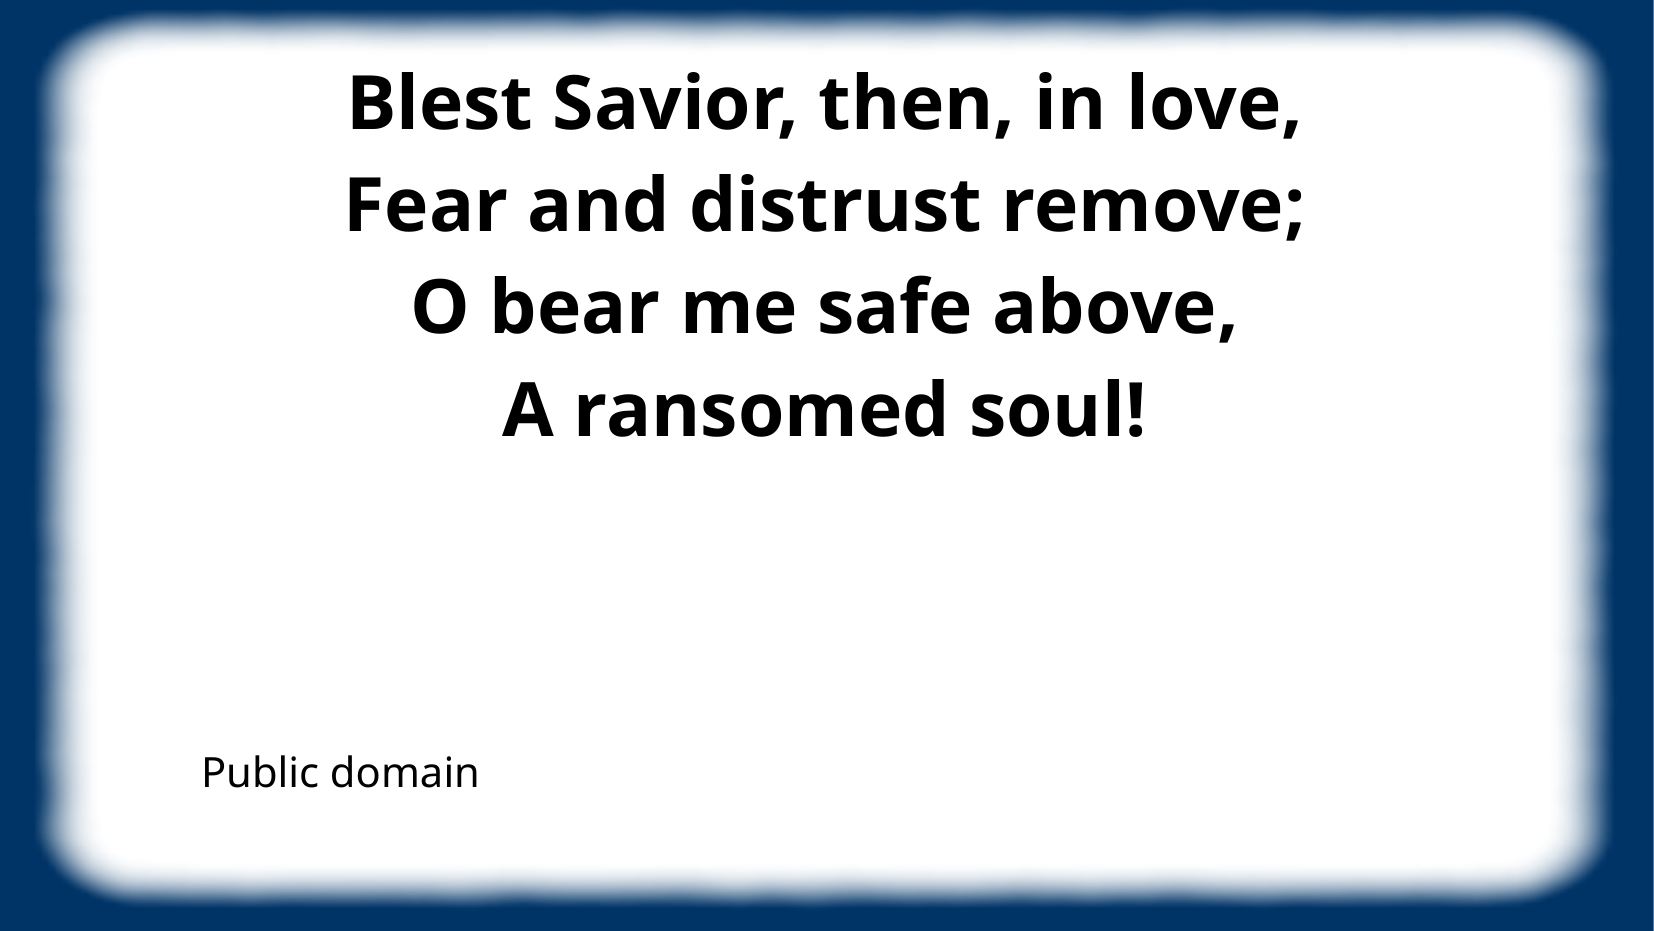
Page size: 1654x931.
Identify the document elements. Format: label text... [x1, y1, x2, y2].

text_box Blest Savior, then, in love, Fear and distrust remove; O bear me safe above, A ransomed soul! Public domain [60, 41, 1591, 789]
picture [0, 0, 1654, 931]
